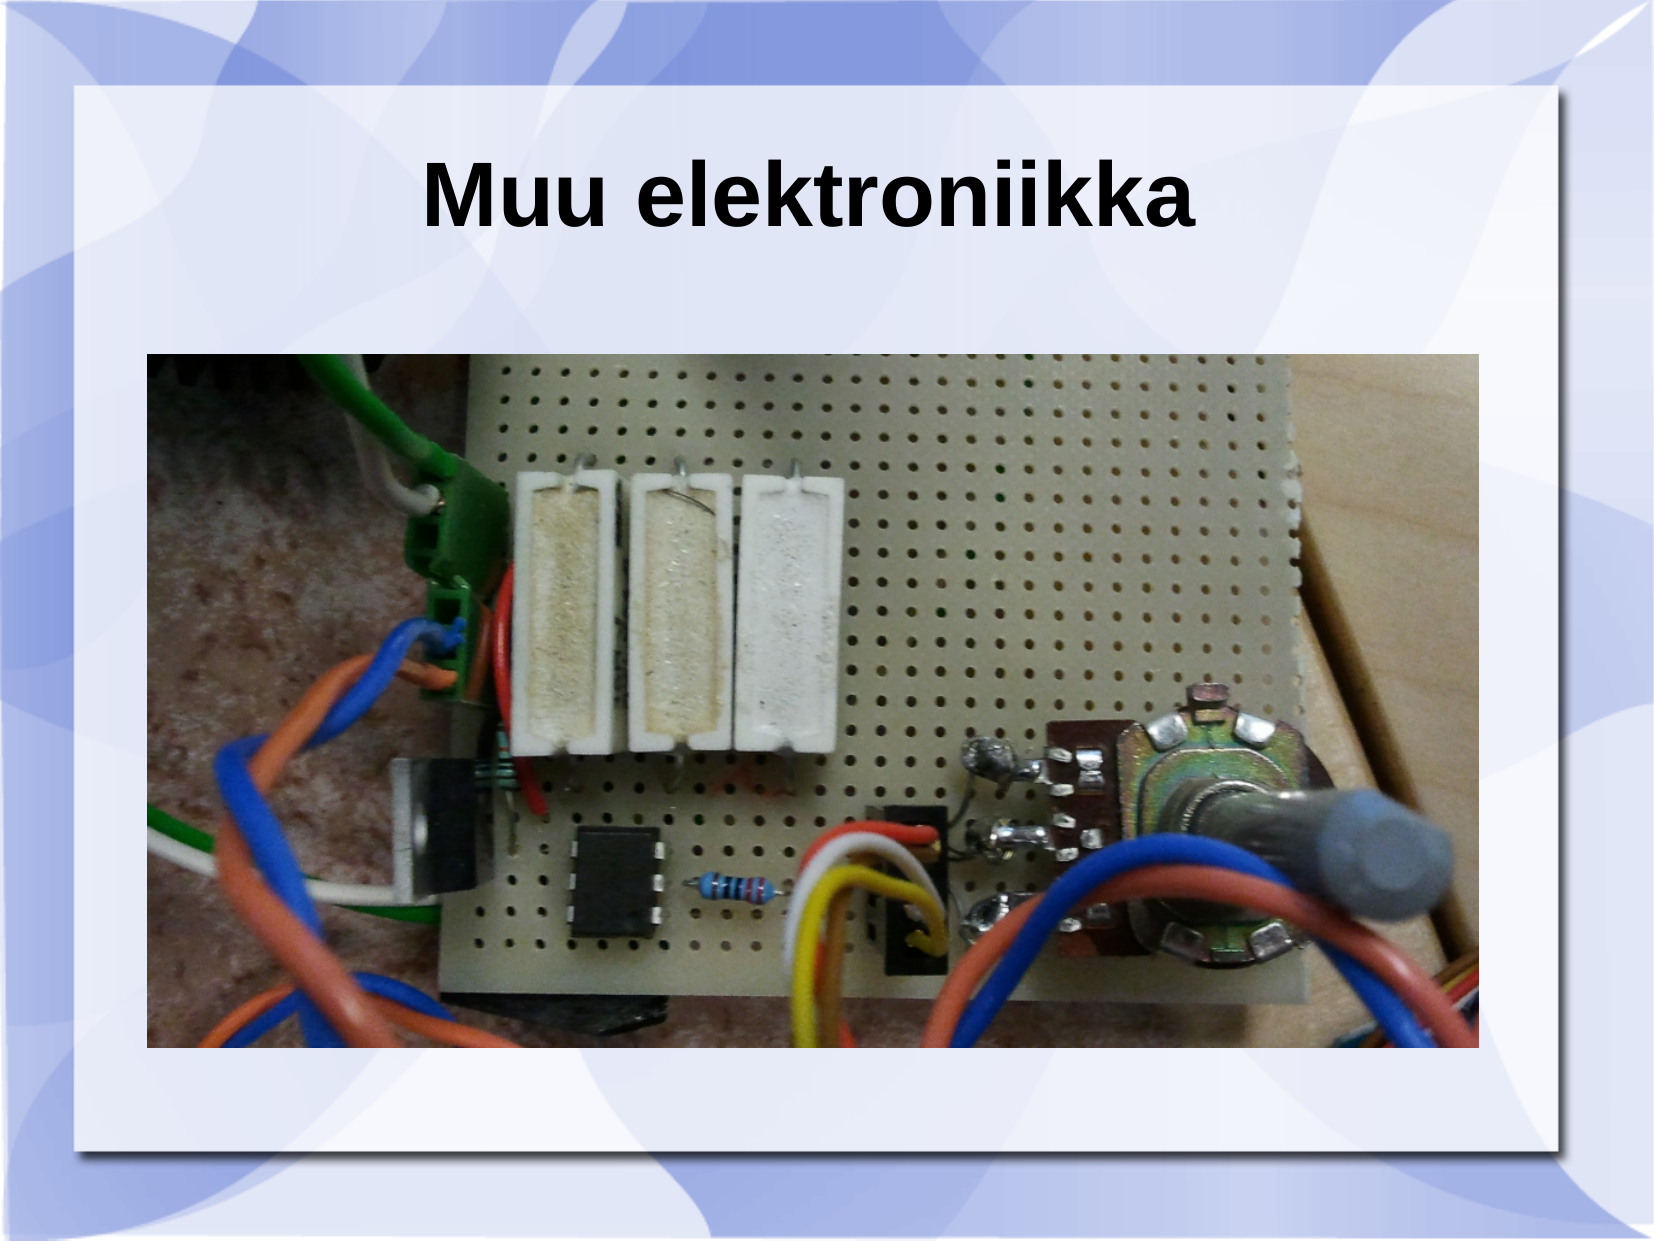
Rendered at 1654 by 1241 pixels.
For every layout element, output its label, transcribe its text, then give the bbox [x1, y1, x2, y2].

picture [0, 0, 1654, 1241]
title Muu elektroniikka [82, 90, 1536, 298]
